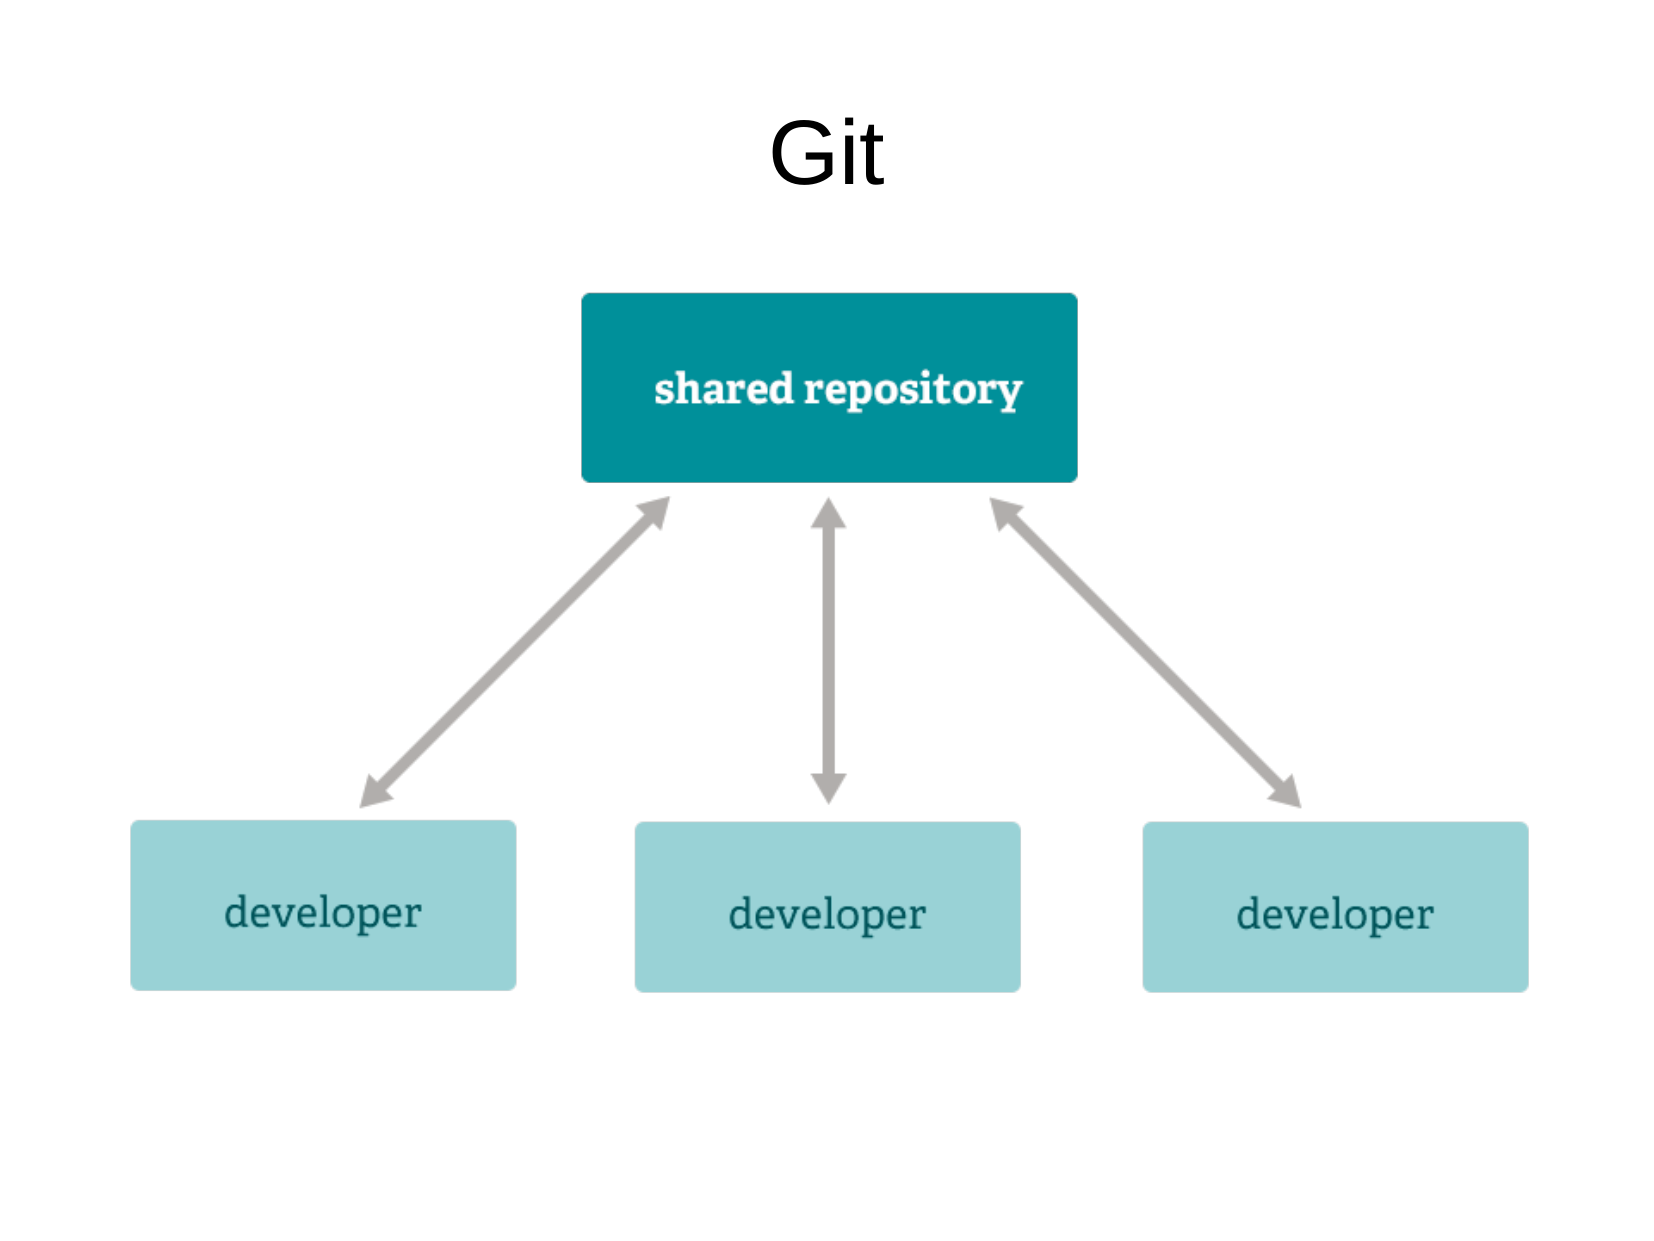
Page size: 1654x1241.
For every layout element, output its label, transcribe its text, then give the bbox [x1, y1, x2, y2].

picture [112, 290, 1541, 1010]
title Git [82, 49, 1571, 257]
